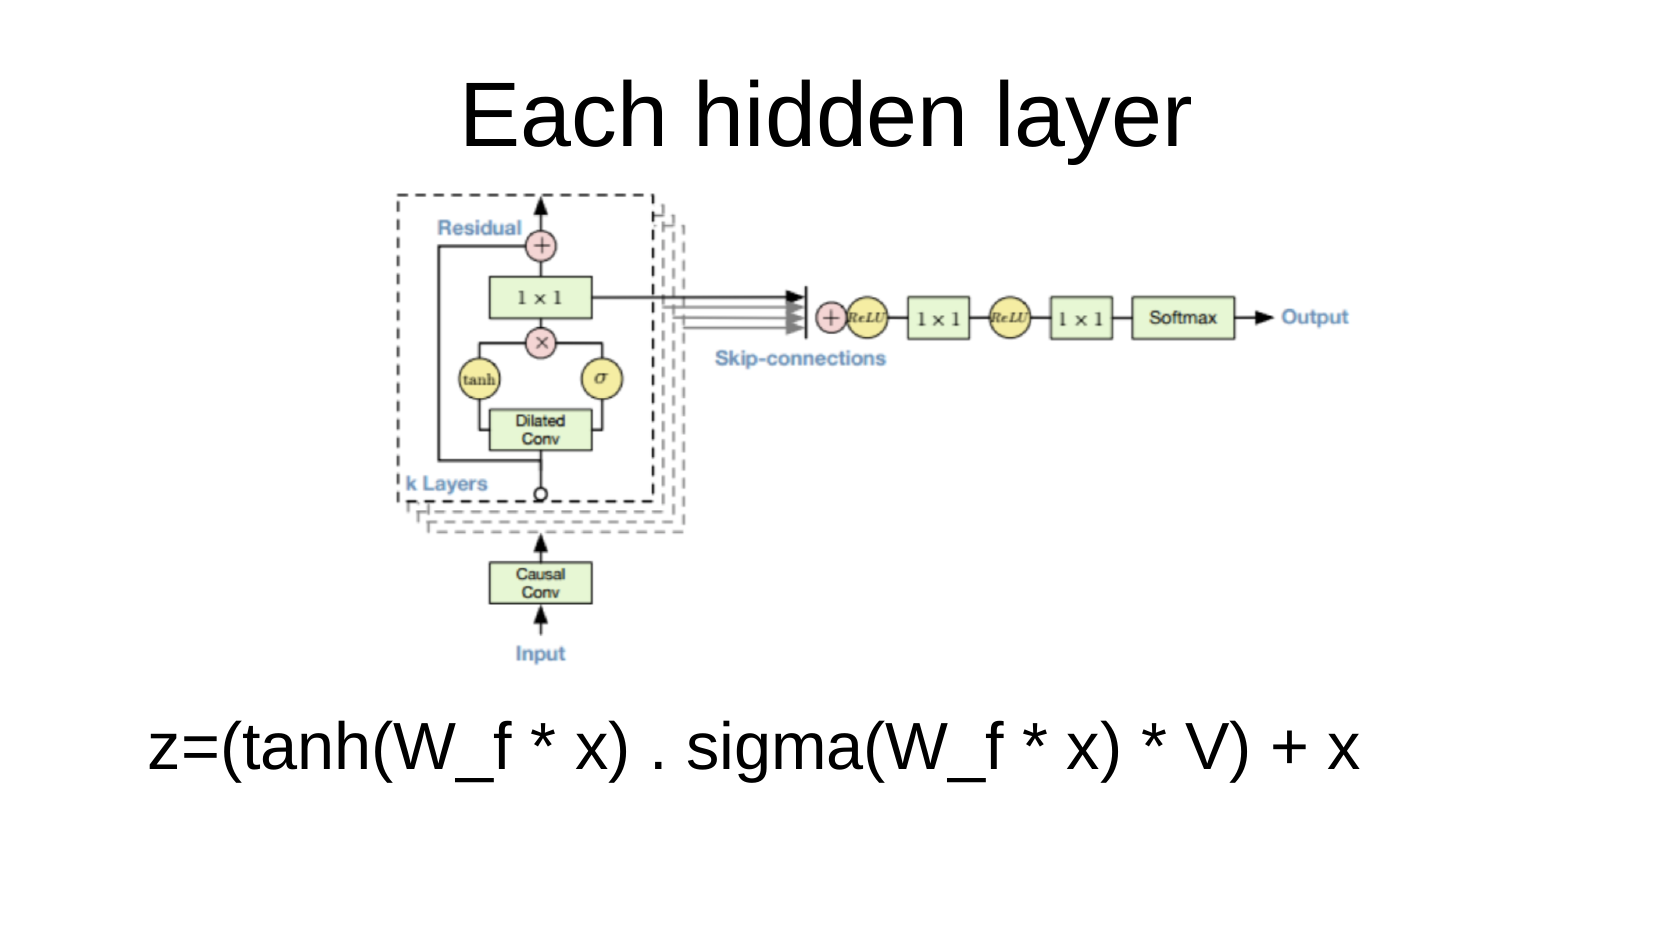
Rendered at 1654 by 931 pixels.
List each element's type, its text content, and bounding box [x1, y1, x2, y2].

list z=(tanh(W_f * x) . sigma(W_f * x) * V) + x [76, 708, 1565, 886]
title Each hidden layer [82, 37, 1571, 193]
picture [383, 175, 1359, 680]
